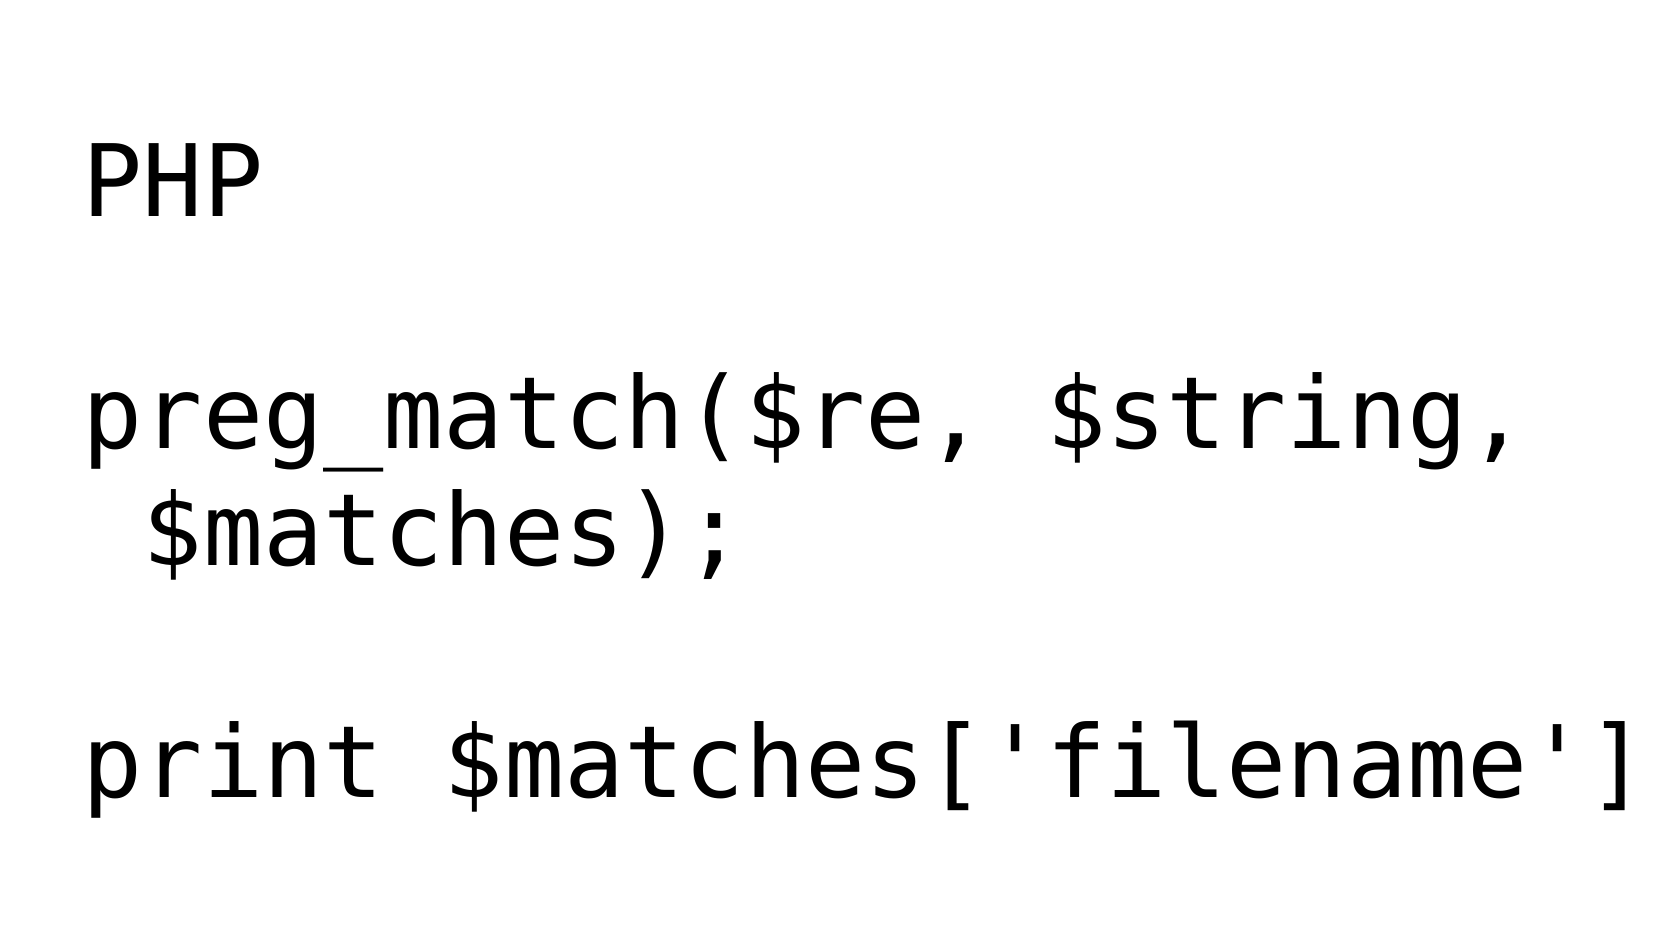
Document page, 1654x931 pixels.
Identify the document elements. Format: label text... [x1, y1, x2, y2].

title PHP preg_match($re, $string, $matches); print $matches['filename'] [82, 13, 1654, 931]
